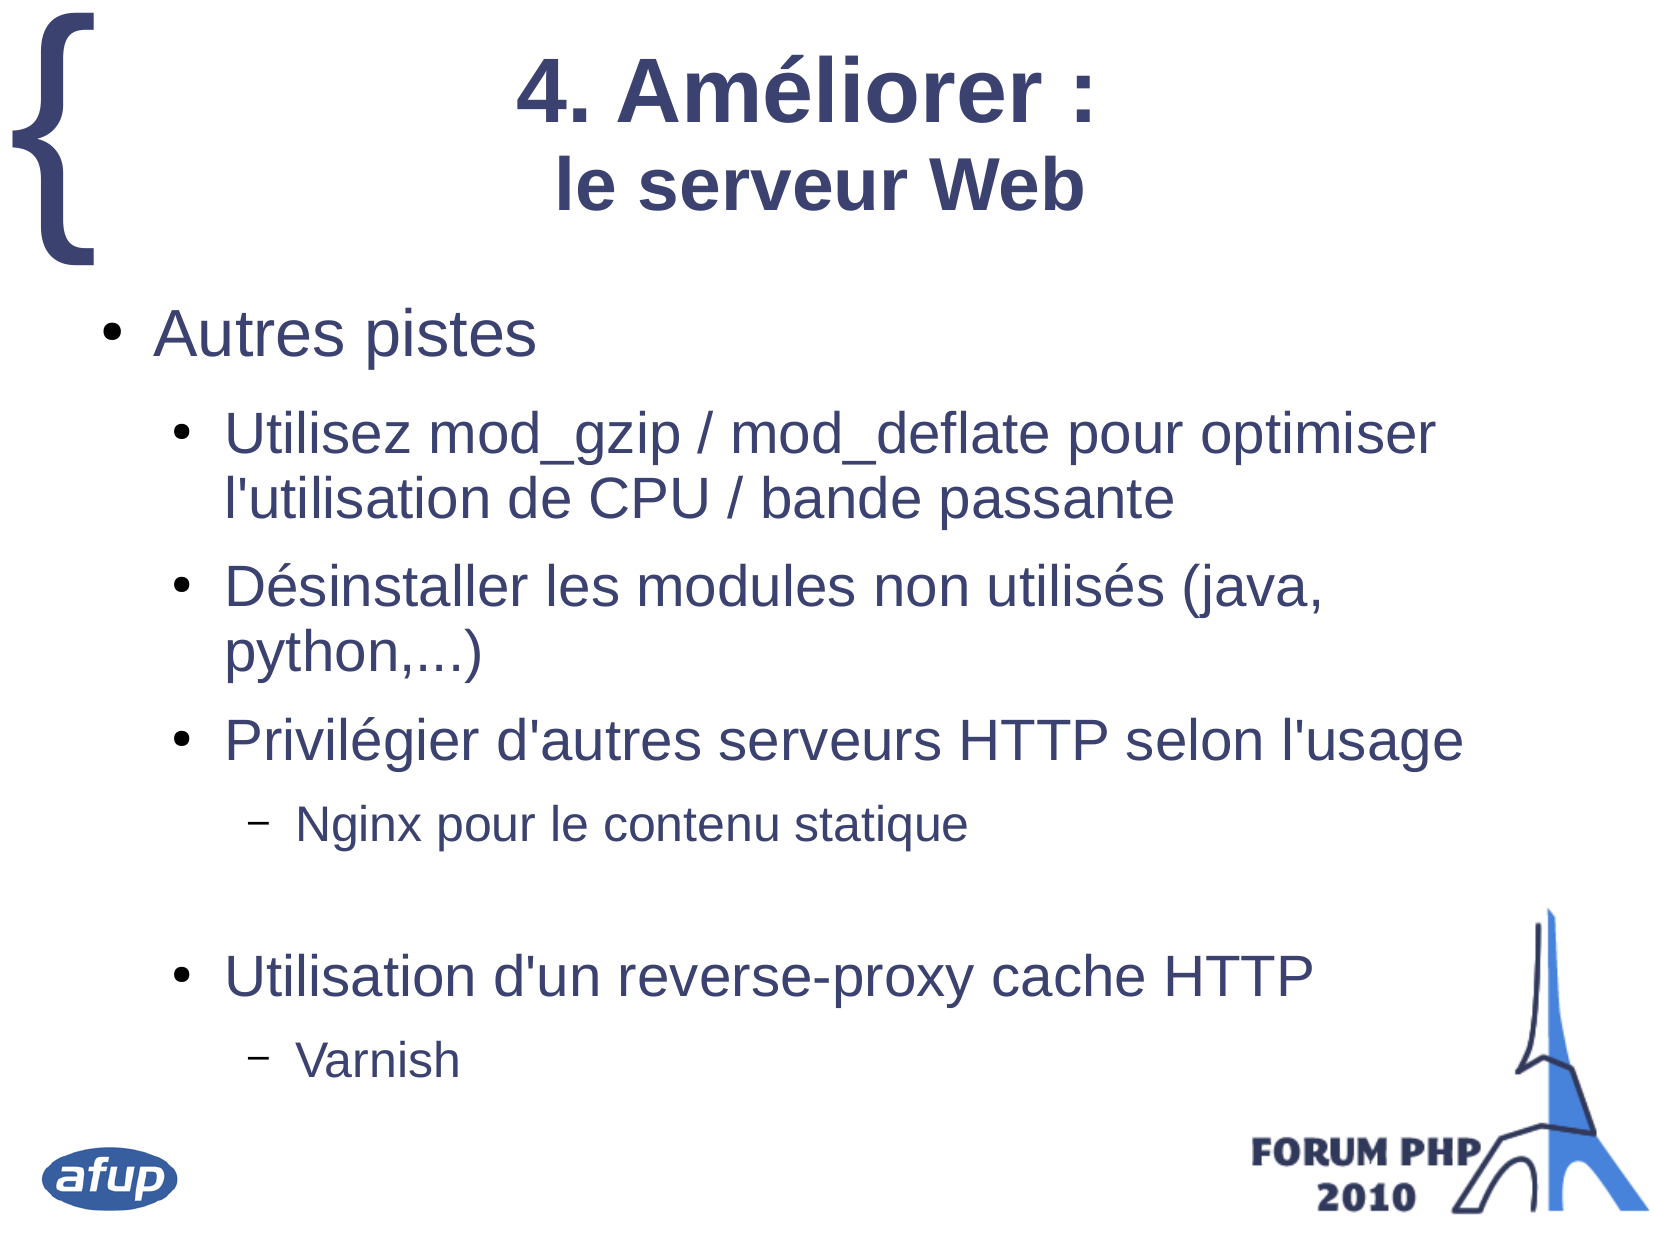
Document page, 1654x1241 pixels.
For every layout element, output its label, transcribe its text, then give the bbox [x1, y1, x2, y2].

picture [1240, 872, 1650, 1241]
title 4. Améliorer : le serveur Web [76, 36, 1565, 229]
picture [41, 1146, 178, 1211]
list Autres pistes Utilisez mod_gzip / mod_deflate pour optimiser l'utilisation de CPU / bande passante Désinstaller les modules non utilisés (java, python,...) Privilégier d'autres serveurs HTTP selon l'usage Nginx pour le contenu statique Utilisation d'un reverse-proxy cache HTTP Varnish [82, 296, 1571, 1115]
